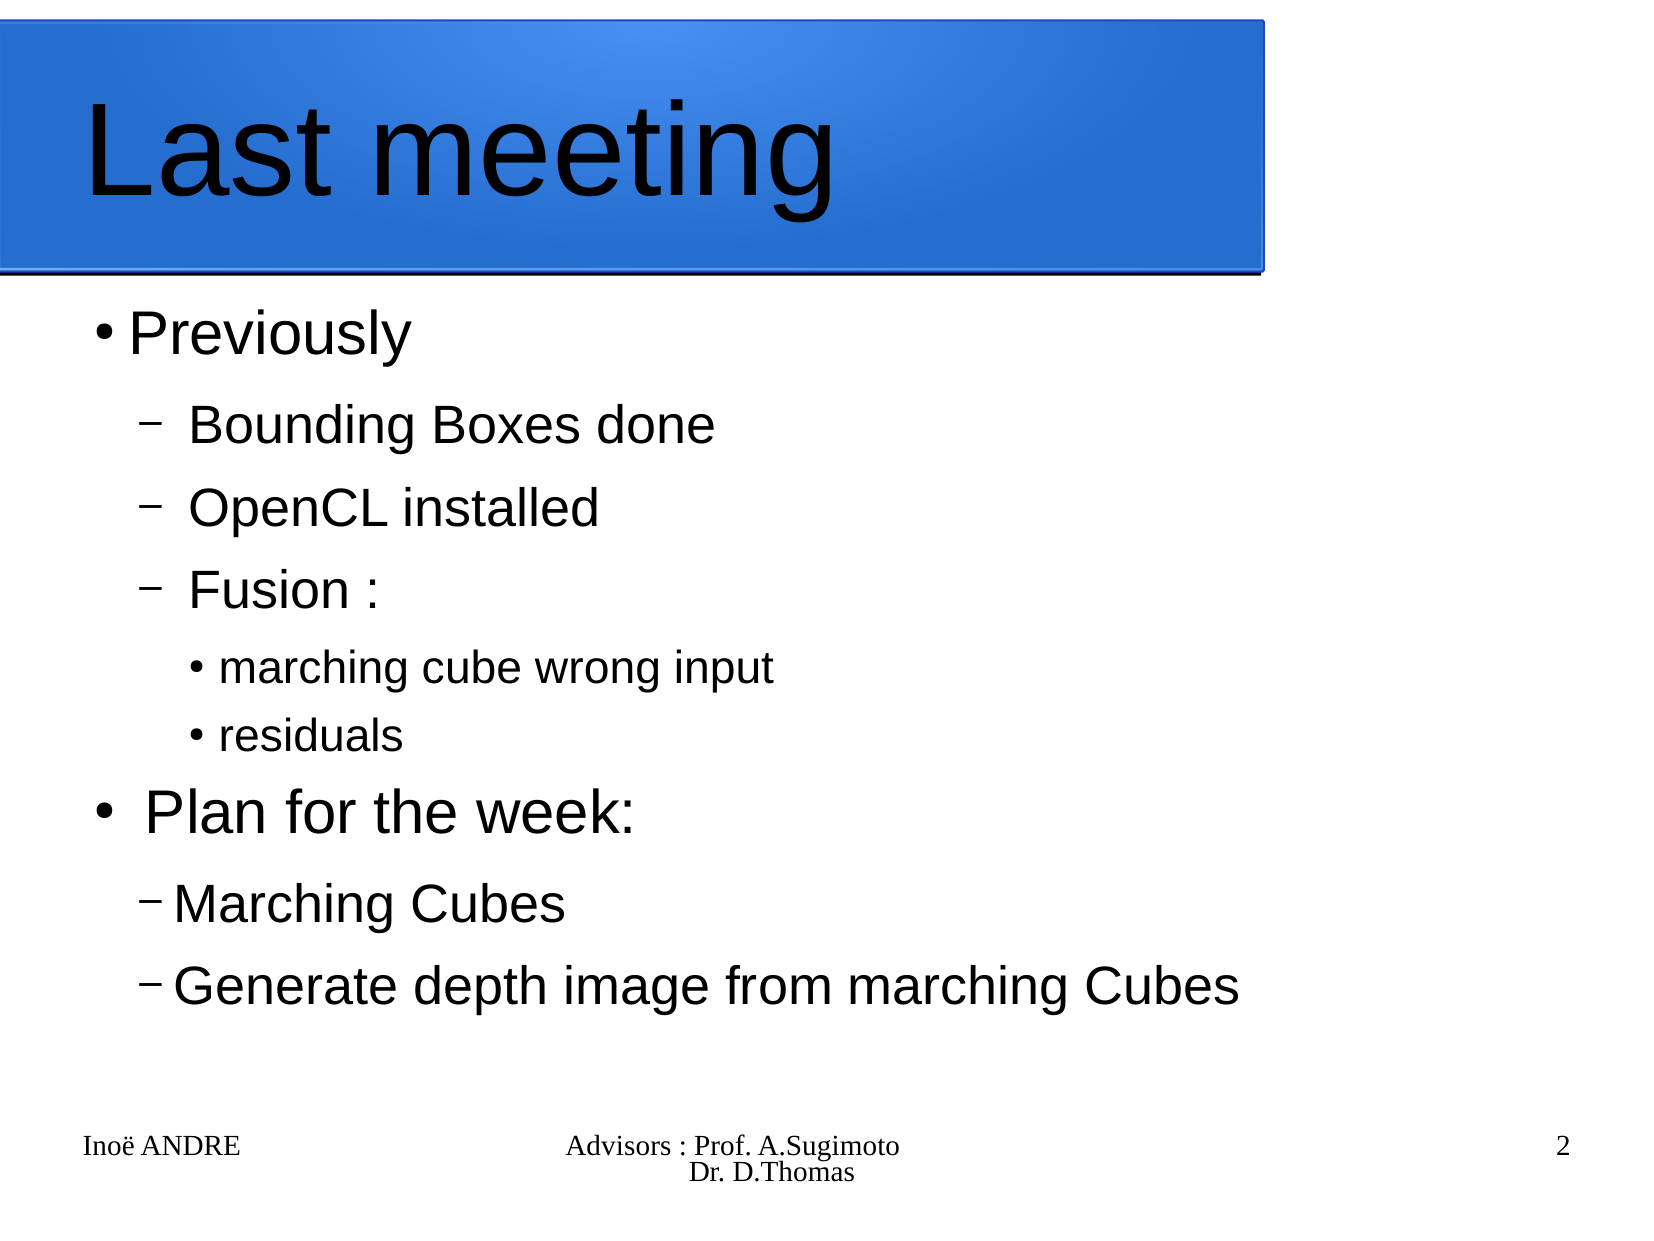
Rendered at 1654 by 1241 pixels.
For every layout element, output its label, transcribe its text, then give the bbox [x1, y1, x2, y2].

title Last meeting [82, 47, 1235, 252]
list Previously Bounding Boxes done OpenCL installed Fusion : marching cube wrong input residuals Plan for the week: Marching Cubes Generate depth image from marching Cubes [82, 299, 1571, 1019]
